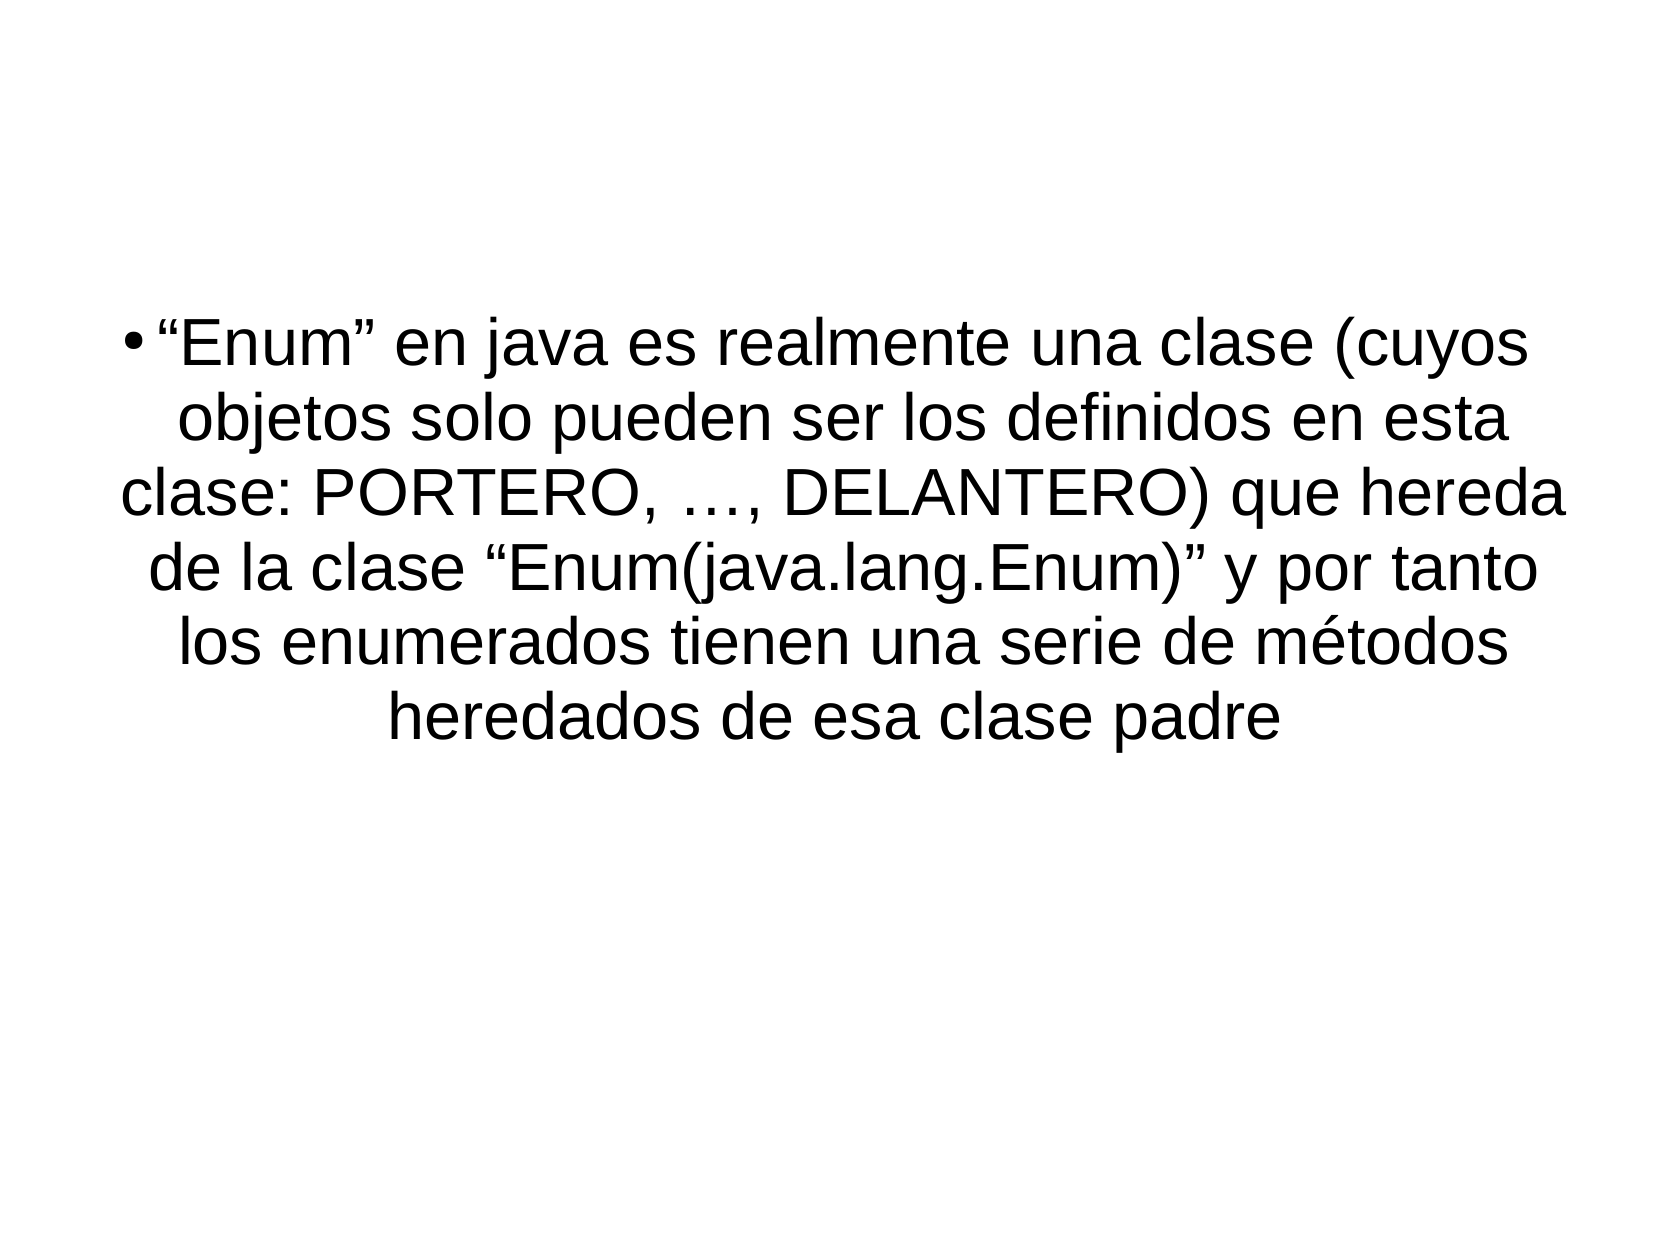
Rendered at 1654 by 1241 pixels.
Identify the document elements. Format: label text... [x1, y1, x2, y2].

subtitle “Enum” en java es realmente una clase (cuyos objetos solo pueden ser los definidos en esta clase: PORTERO, …, DELANTERO) que hereda de la clase “Enum(java.lang.Enum)” y por tanto los enumerados tienen una serie de métodos heredados de esa clase padre [82, 49, 1571, 1010]
